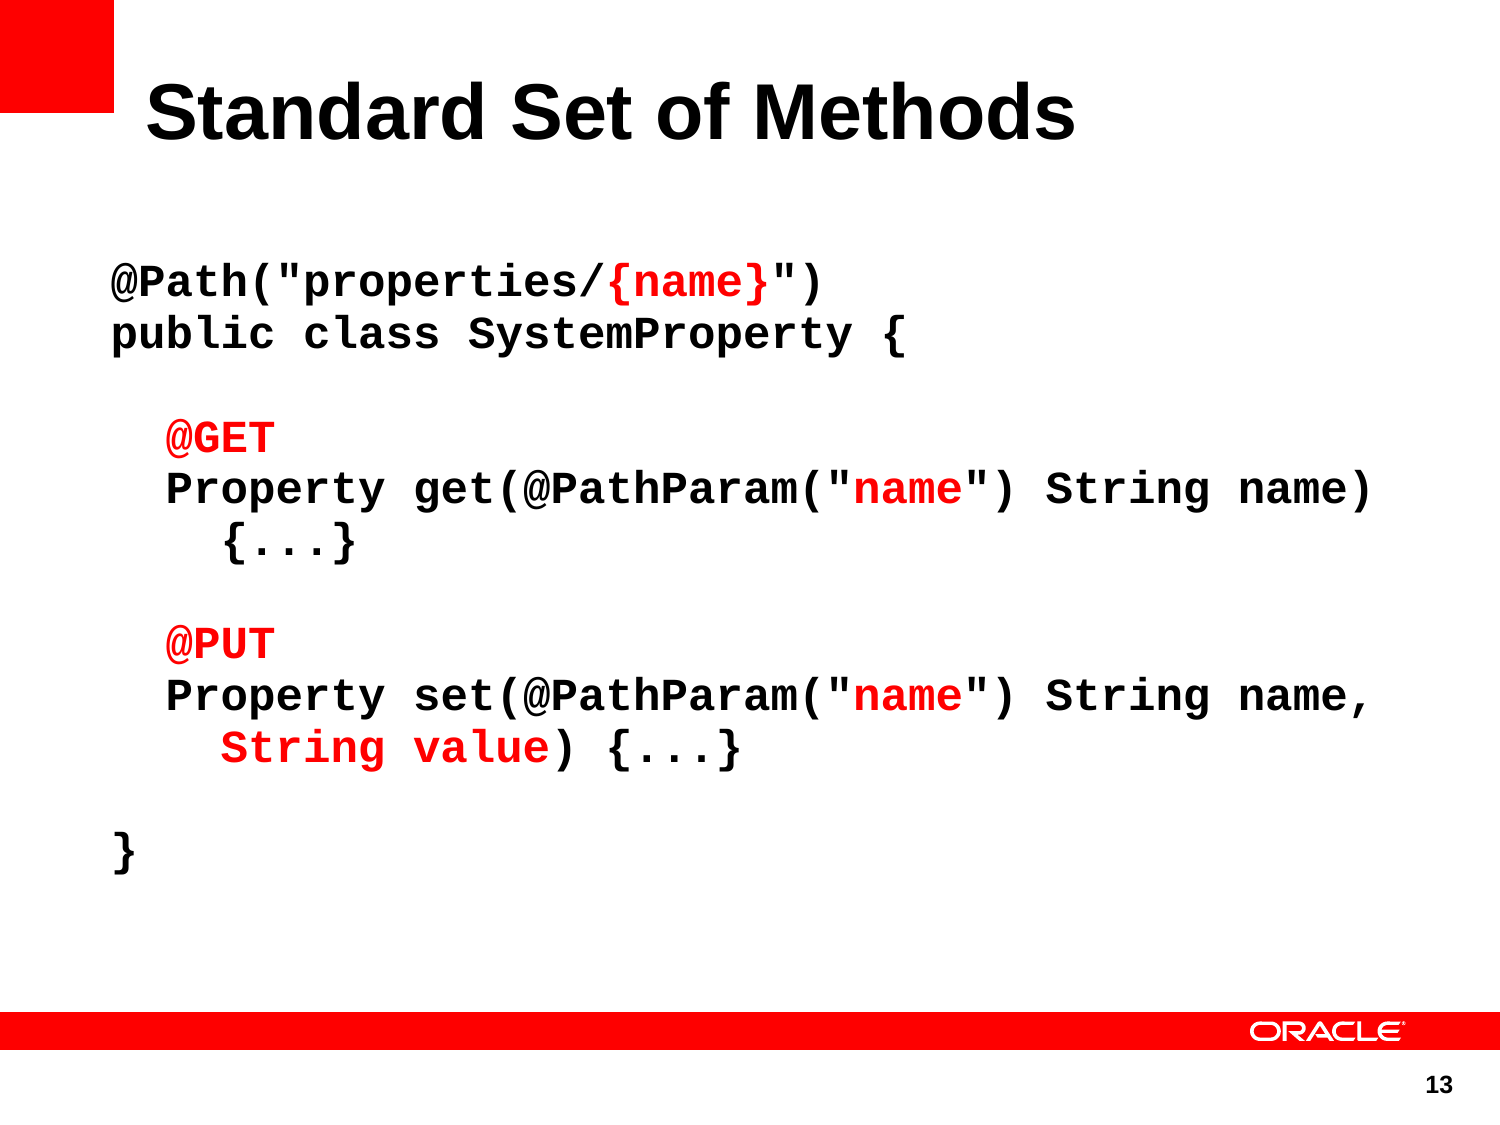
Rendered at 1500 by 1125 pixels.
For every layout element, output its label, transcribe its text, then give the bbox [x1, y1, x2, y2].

list @Path("properties/{name}") public class SystemProperty { @GET Property get(@PathParam("name") String name) {...} @PUT Property set(@PathParam("name") String name, String value) {...} } [110, 258, 1426, 960]
picture [0, 0, 114, 113]
picture [0, 1012, 1500, 1050]
title Standard Set of Methods [130, 49, 1463, 175]
